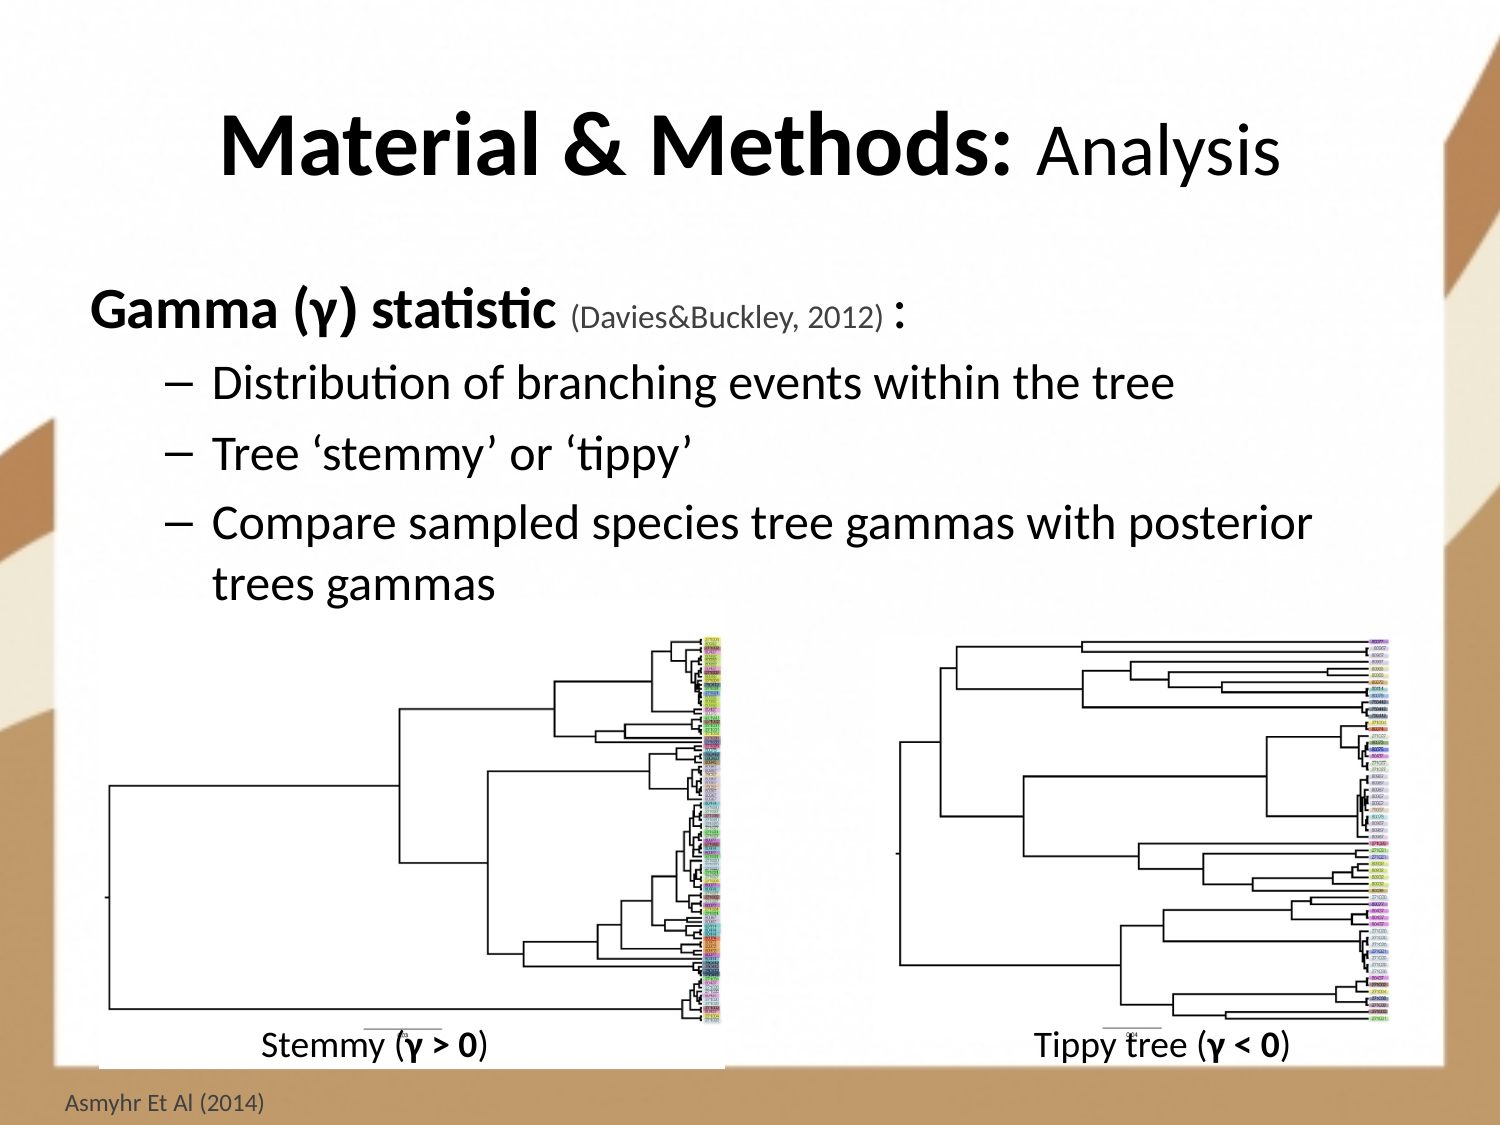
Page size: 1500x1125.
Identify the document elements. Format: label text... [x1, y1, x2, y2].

text_box Tippy tree (γ < 0) [962, 1012, 1363, 1073]
title Material & Methods: Analysis [75, 45, 1425, 233]
picture [0, 0, 1500, 1125]
list Gamma (γ) statistic (Davies&Buckley, 2012) : Distribution of branching events within the tree Tree ‘stemmy’ or ‘tippy’ Compare sampled species tree gammas with posterior trees gammas [75, 262, 1425, 1005]
text_box Stemmy (γ > 0) [174, 1012, 575, 1073]
text_box Asmyhr Et Al (2014) [50, 1079, 313, 1125]
